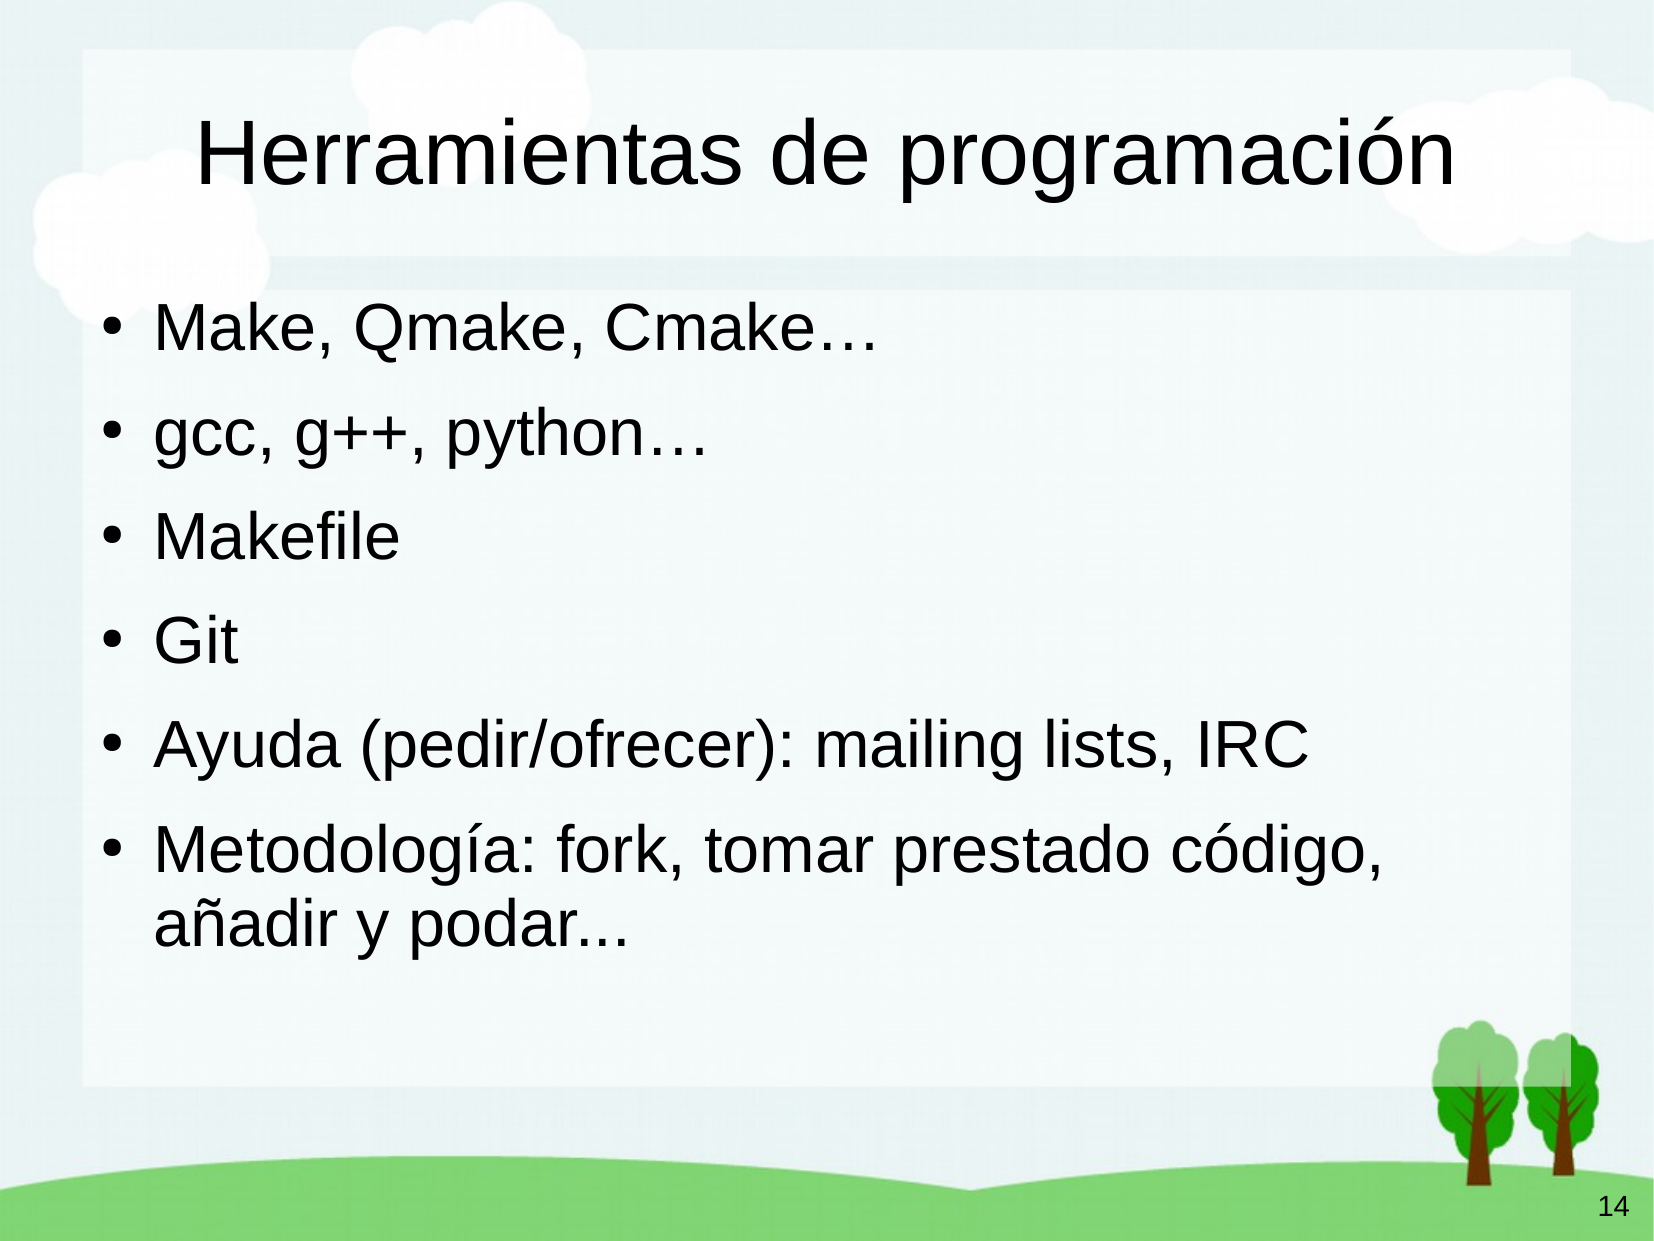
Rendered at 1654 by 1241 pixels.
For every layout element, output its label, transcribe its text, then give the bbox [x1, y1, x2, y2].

title Herramientas de programación [82, 49, 1571, 257]
list Make, Qmake, Cmake… gcc, g++, python… Makefile Git Ayuda (pedir/ofrecer): mailing lists, IRC Metodología: fork, tomar prestado código, añadir y podar... [82, 290, 1571, 1087]
picture [0, 0, 1654, 1241]
